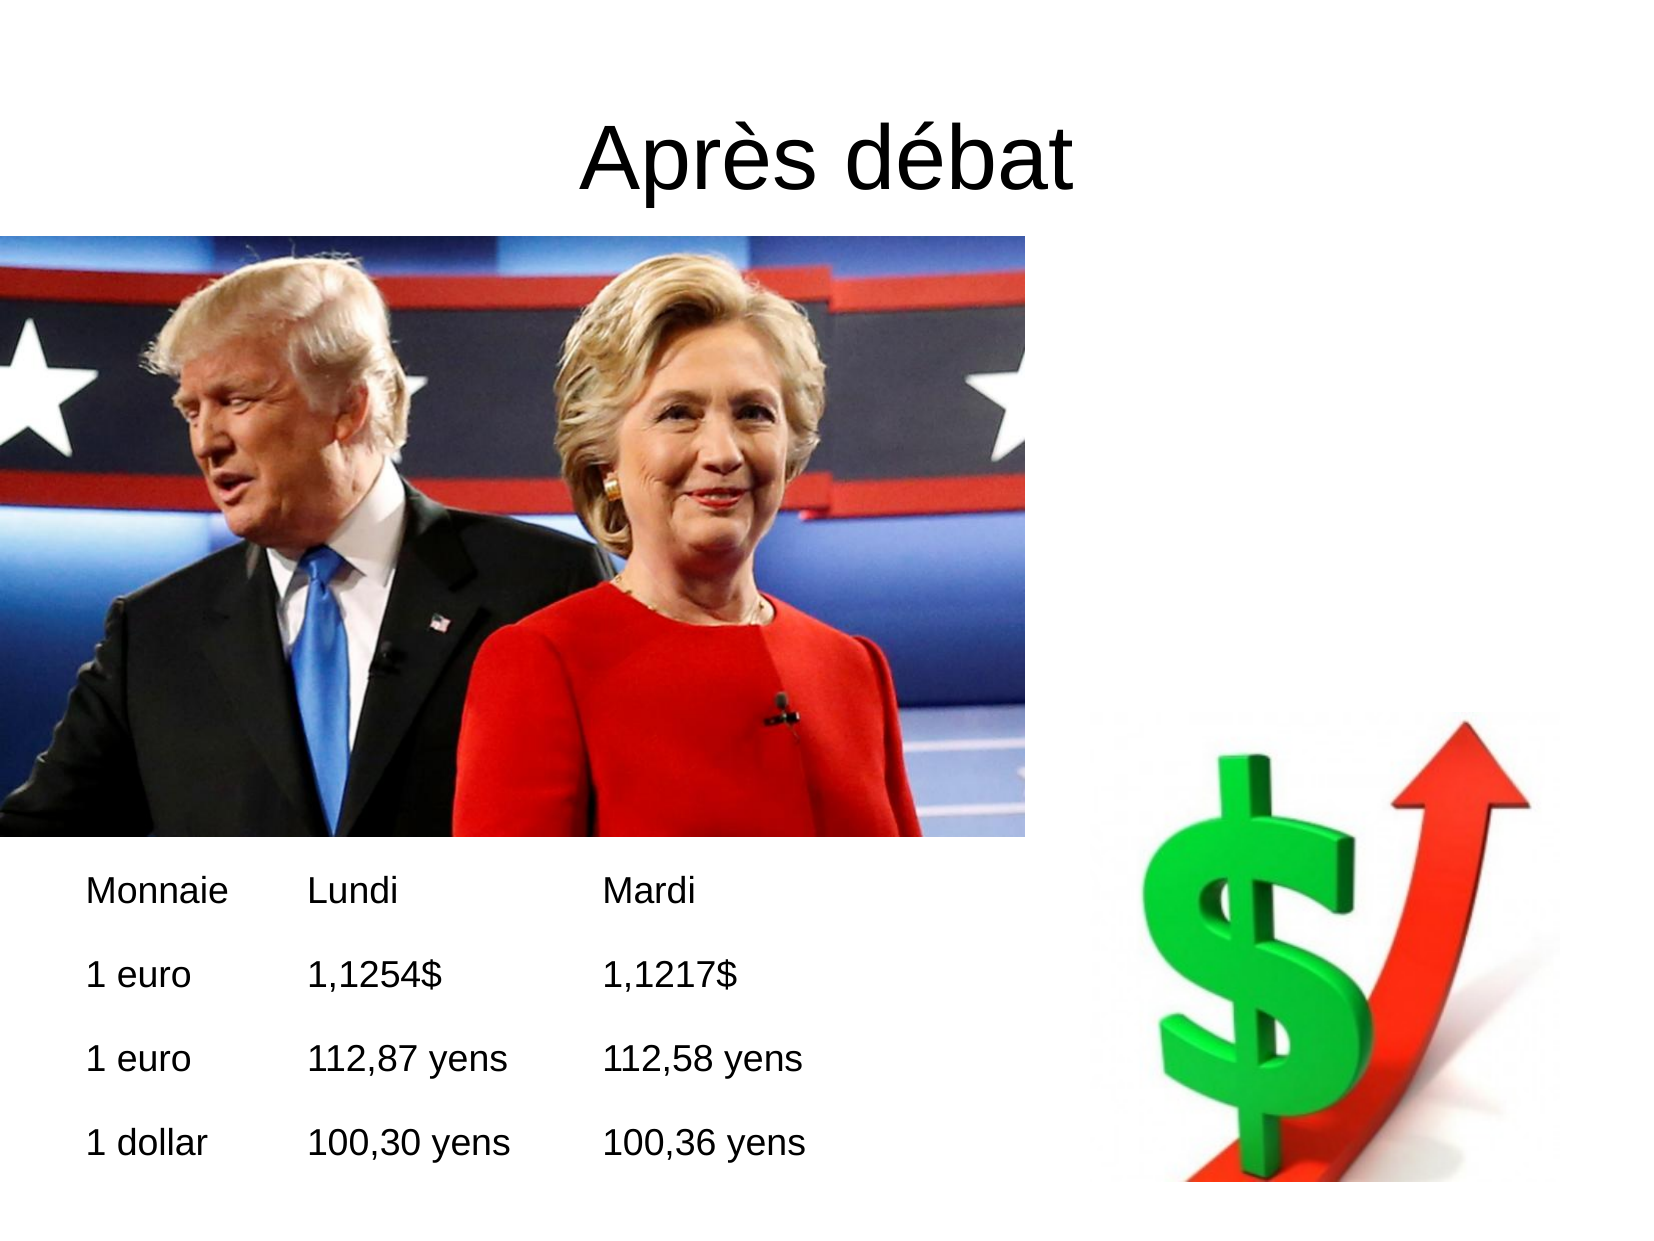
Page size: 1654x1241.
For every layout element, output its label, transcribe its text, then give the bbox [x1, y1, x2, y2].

picture [0, 236, 1025, 837]
picture [1090, 712, 1560, 1182]
text_box Monnaie Lundi Mardi 1 euro 1,1254$ 1,1217$ 1 euro 112,87 yens 112,58 yens 1 dollar 100,30 yens 100,36 yens [70, 862, 957, 1172]
title Après débat [82, 49, 1571, 257]
